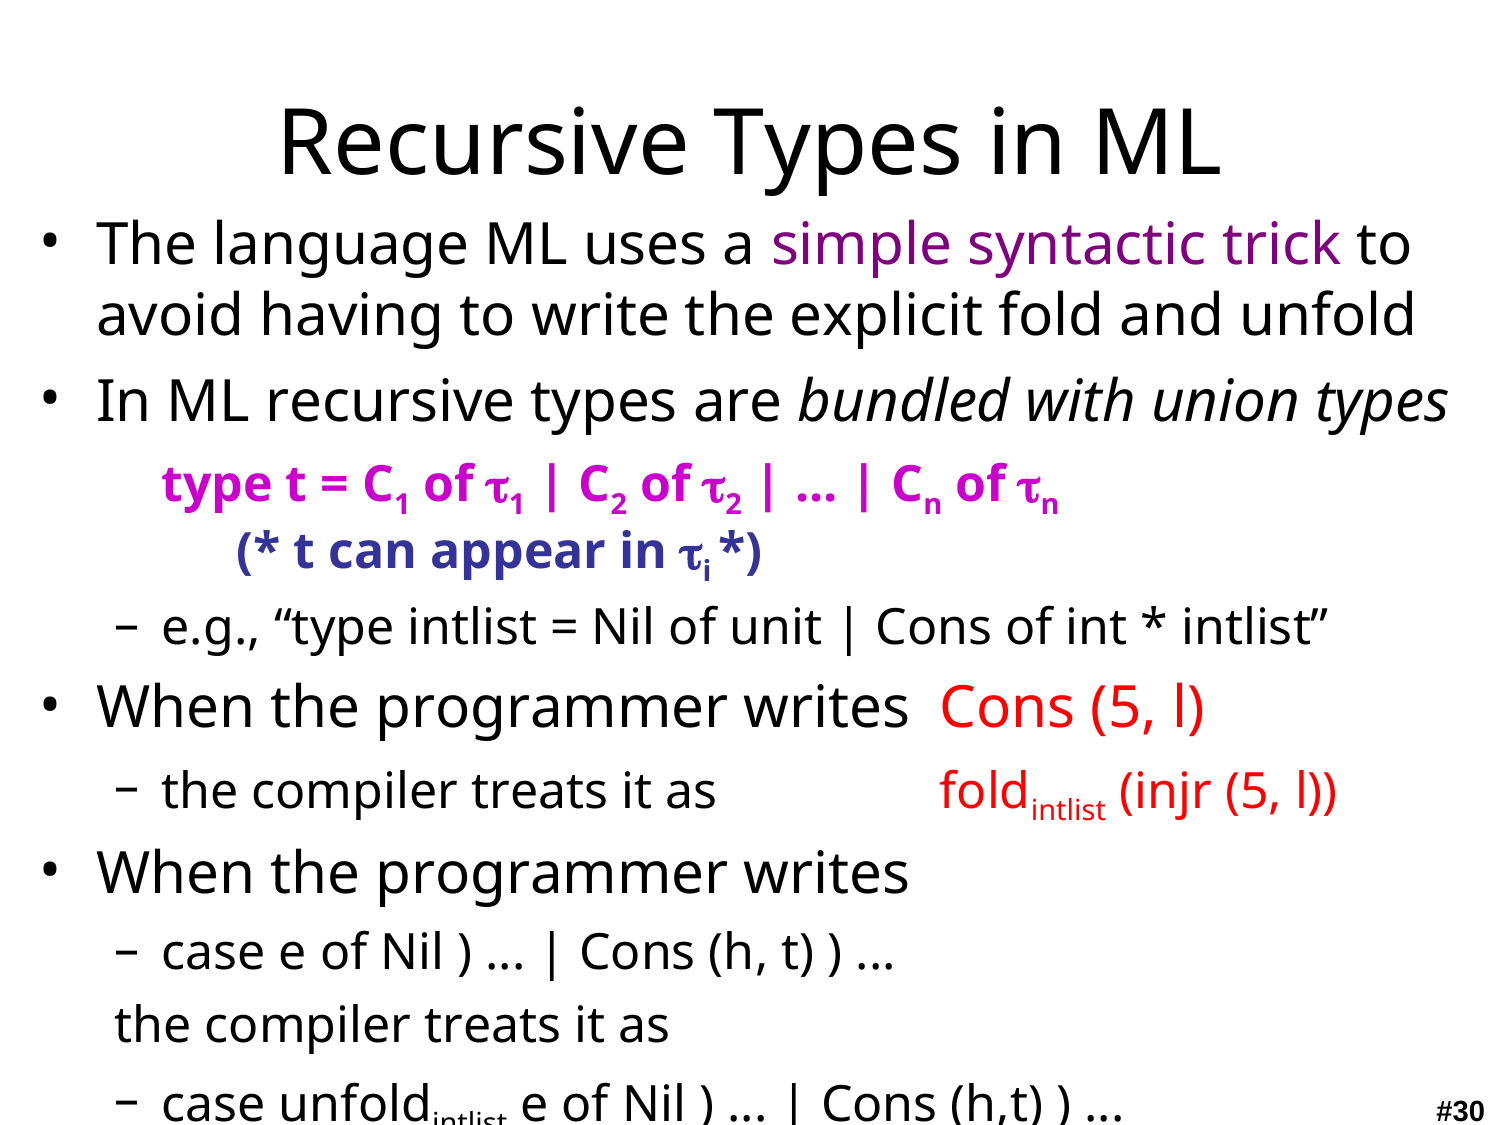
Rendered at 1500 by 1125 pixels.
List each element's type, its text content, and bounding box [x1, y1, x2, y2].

list The language ML uses a simple syntactic trick to avoid having to write the explicit fold and unfold In ML recursive types are bundled with union types type t = C1 of 1 | C2 of 2 | ... | Cn of n (* t can appear in i *) e.g., “type intlist = Nil of unit | Cons of int * intlist” When the programmer writes Cons (5, l) the compiler treats it as foldintlist (injr (5, l)) When the programmer writes case e of Nil ) ... | Cons (h, t) ) ... the compiler treats it as case unfoldintlist e of Nil ) ... | Cons (h,t) ) ... [24, 199, 1476, 1047]
title Recursive Types in ML [24, 45, 1476, 199]
